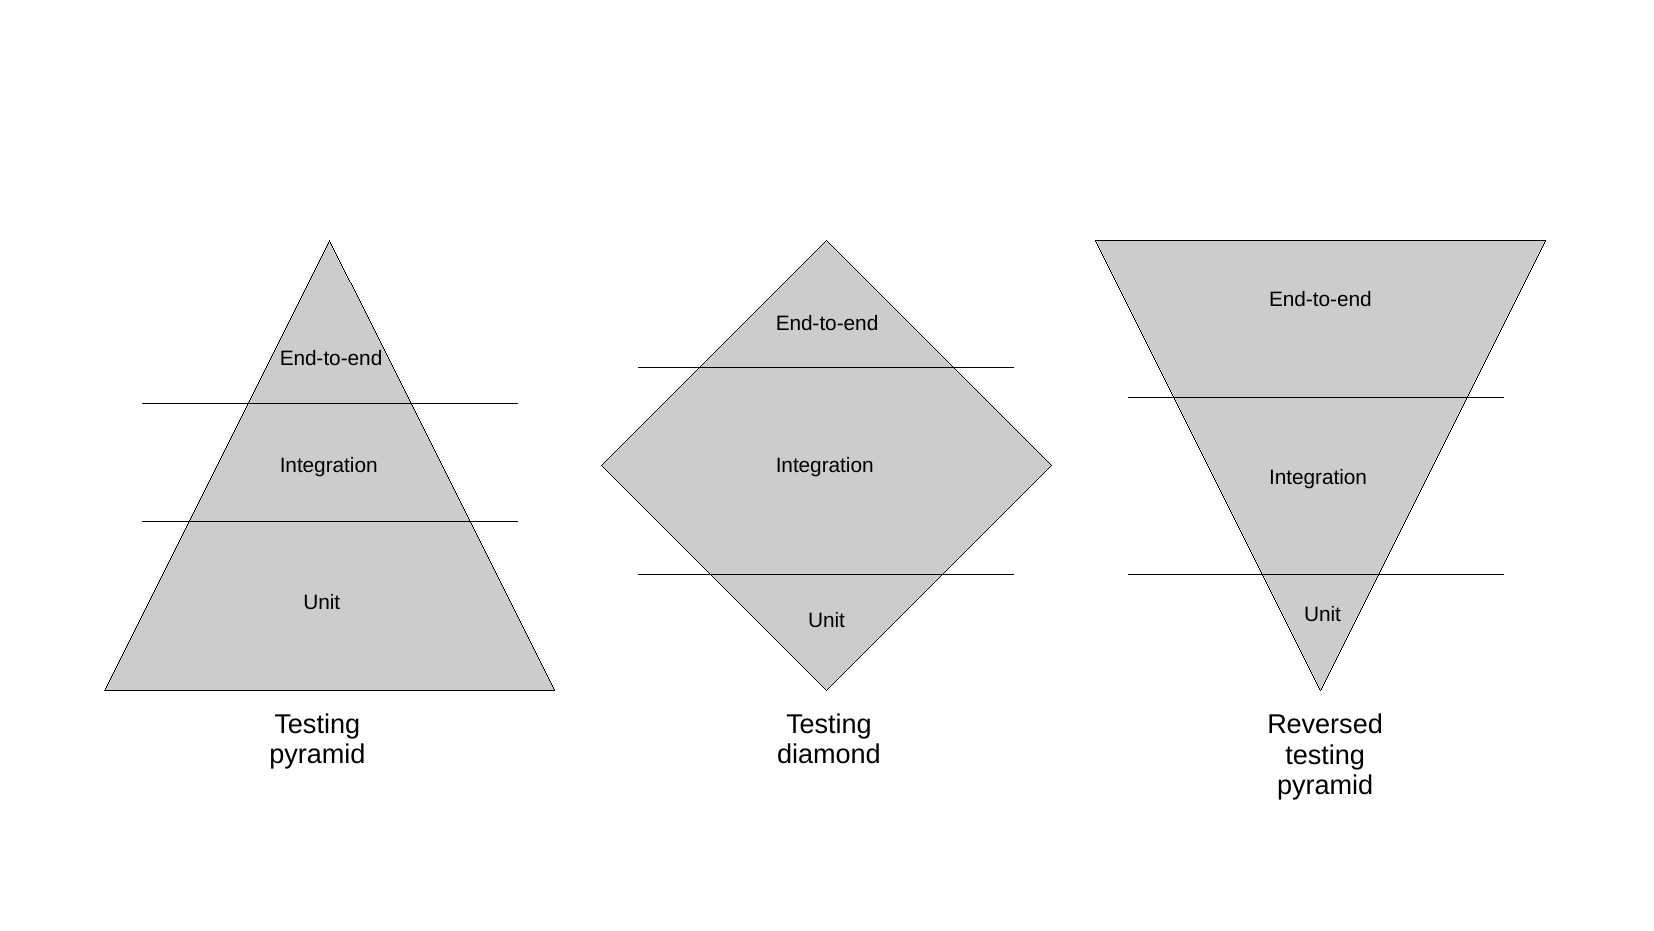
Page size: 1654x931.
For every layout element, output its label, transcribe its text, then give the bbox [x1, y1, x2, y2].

text_box Unit [1289, 595, 1356, 634]
text_box Integration [265, 446, 398, 485]
text_box Testing diamond [762, 701, 896, 778]
text_box End-to-end [761, 304, 894, 343]
text_box Integration [761, 445, 894, 485]
text_box Unit [288, 583, 356, 622]
text_box End-to-end [265, 339, 398, 378]
text_box [75, 205, 1576, 818]
text_box Testing pyramid [254, 701, 381, 778]
text_box Reversed testing pyramid [1252, 701, 1398, 808]
text_box Unit [793, 601, 860, 640]
text_box End-to-end [1254, 280, 1387, 319]
text_box Integration [1254, 457, 1387, 497]
